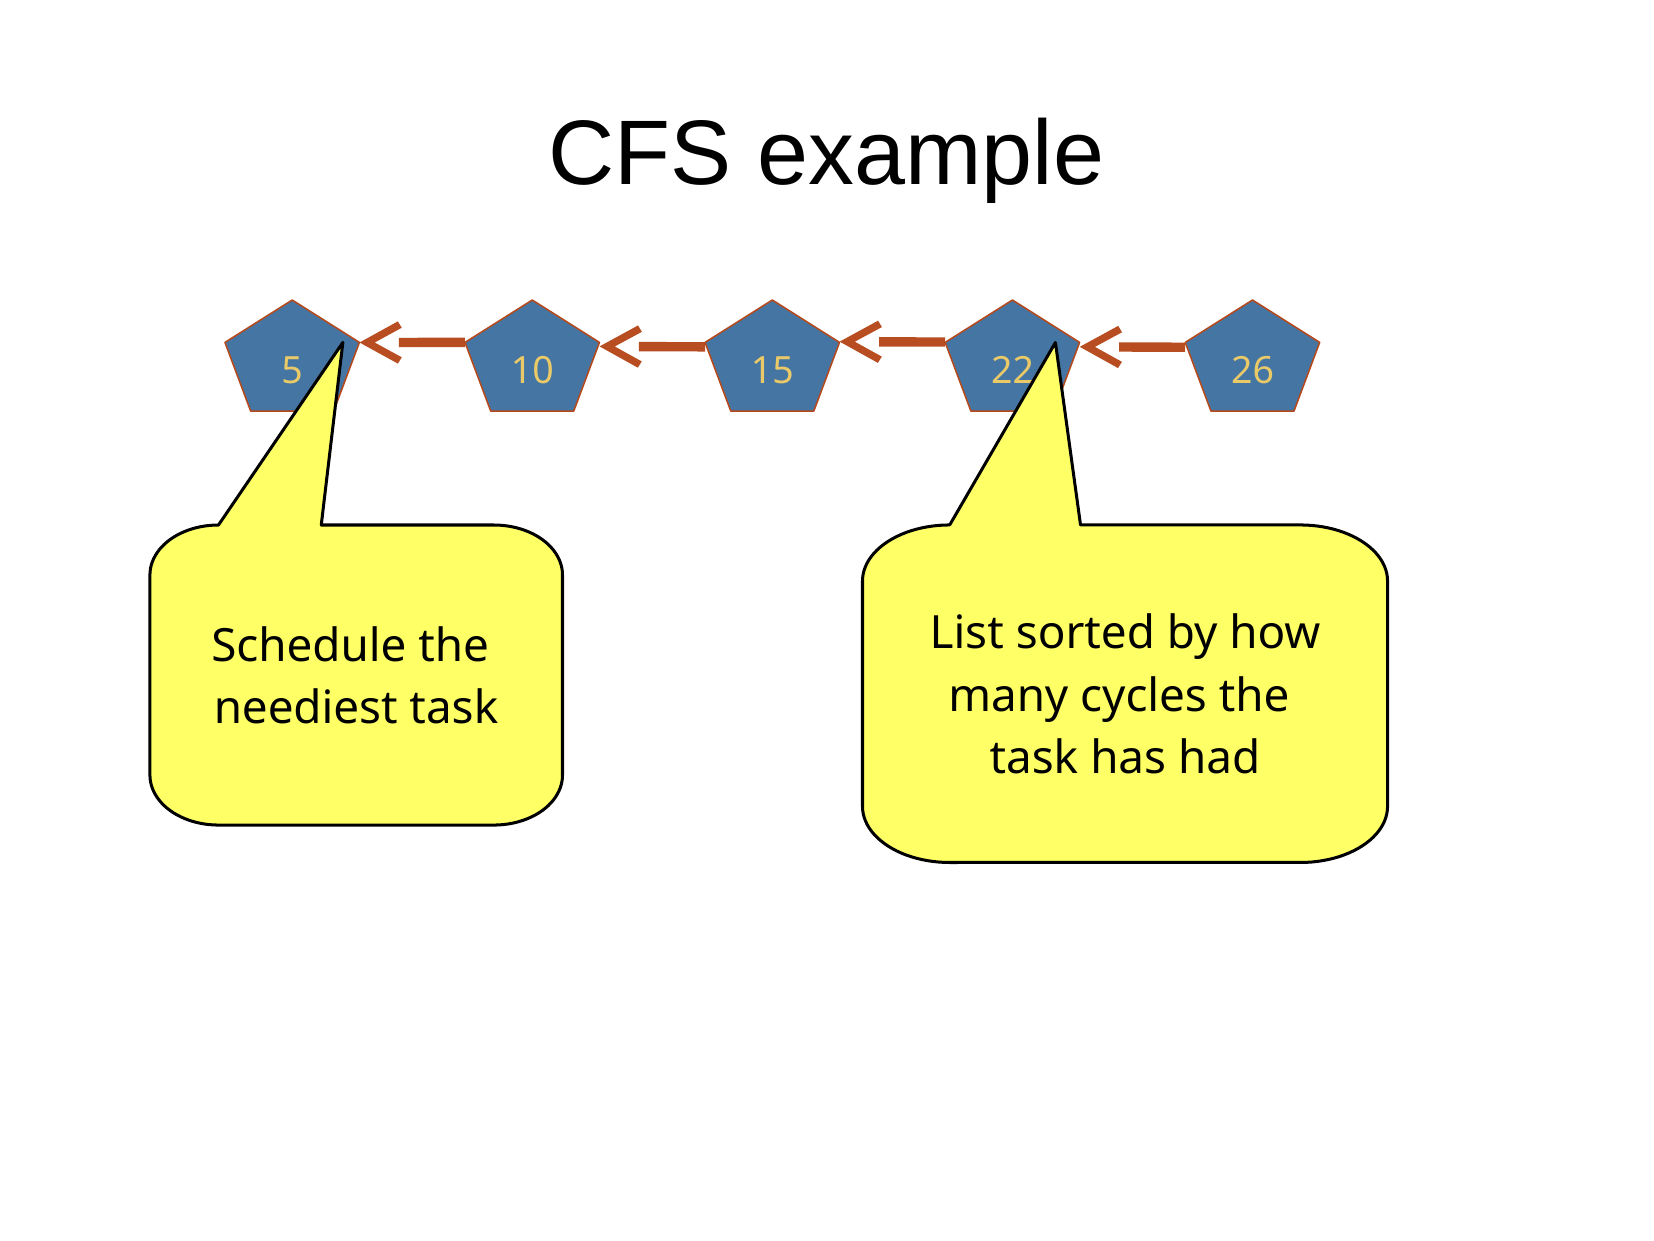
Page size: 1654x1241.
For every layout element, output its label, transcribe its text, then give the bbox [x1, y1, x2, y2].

text_box 26 [1185, 300, 1320, 412]
text_box 15 [705, 300, 840, 412]
title CFS example [82, 49, 1571, 257]
text_box List sorted by how many cycles the task has had [862, 342, 1388, 863]
text_box 22 [945, 300, 1080, 412]
text_box 5 [224, 300, 360, 412]
text_box Schedule the neediest task [149, 342, 563, 826]
text_box 10 [465, 300, 600, 412]
